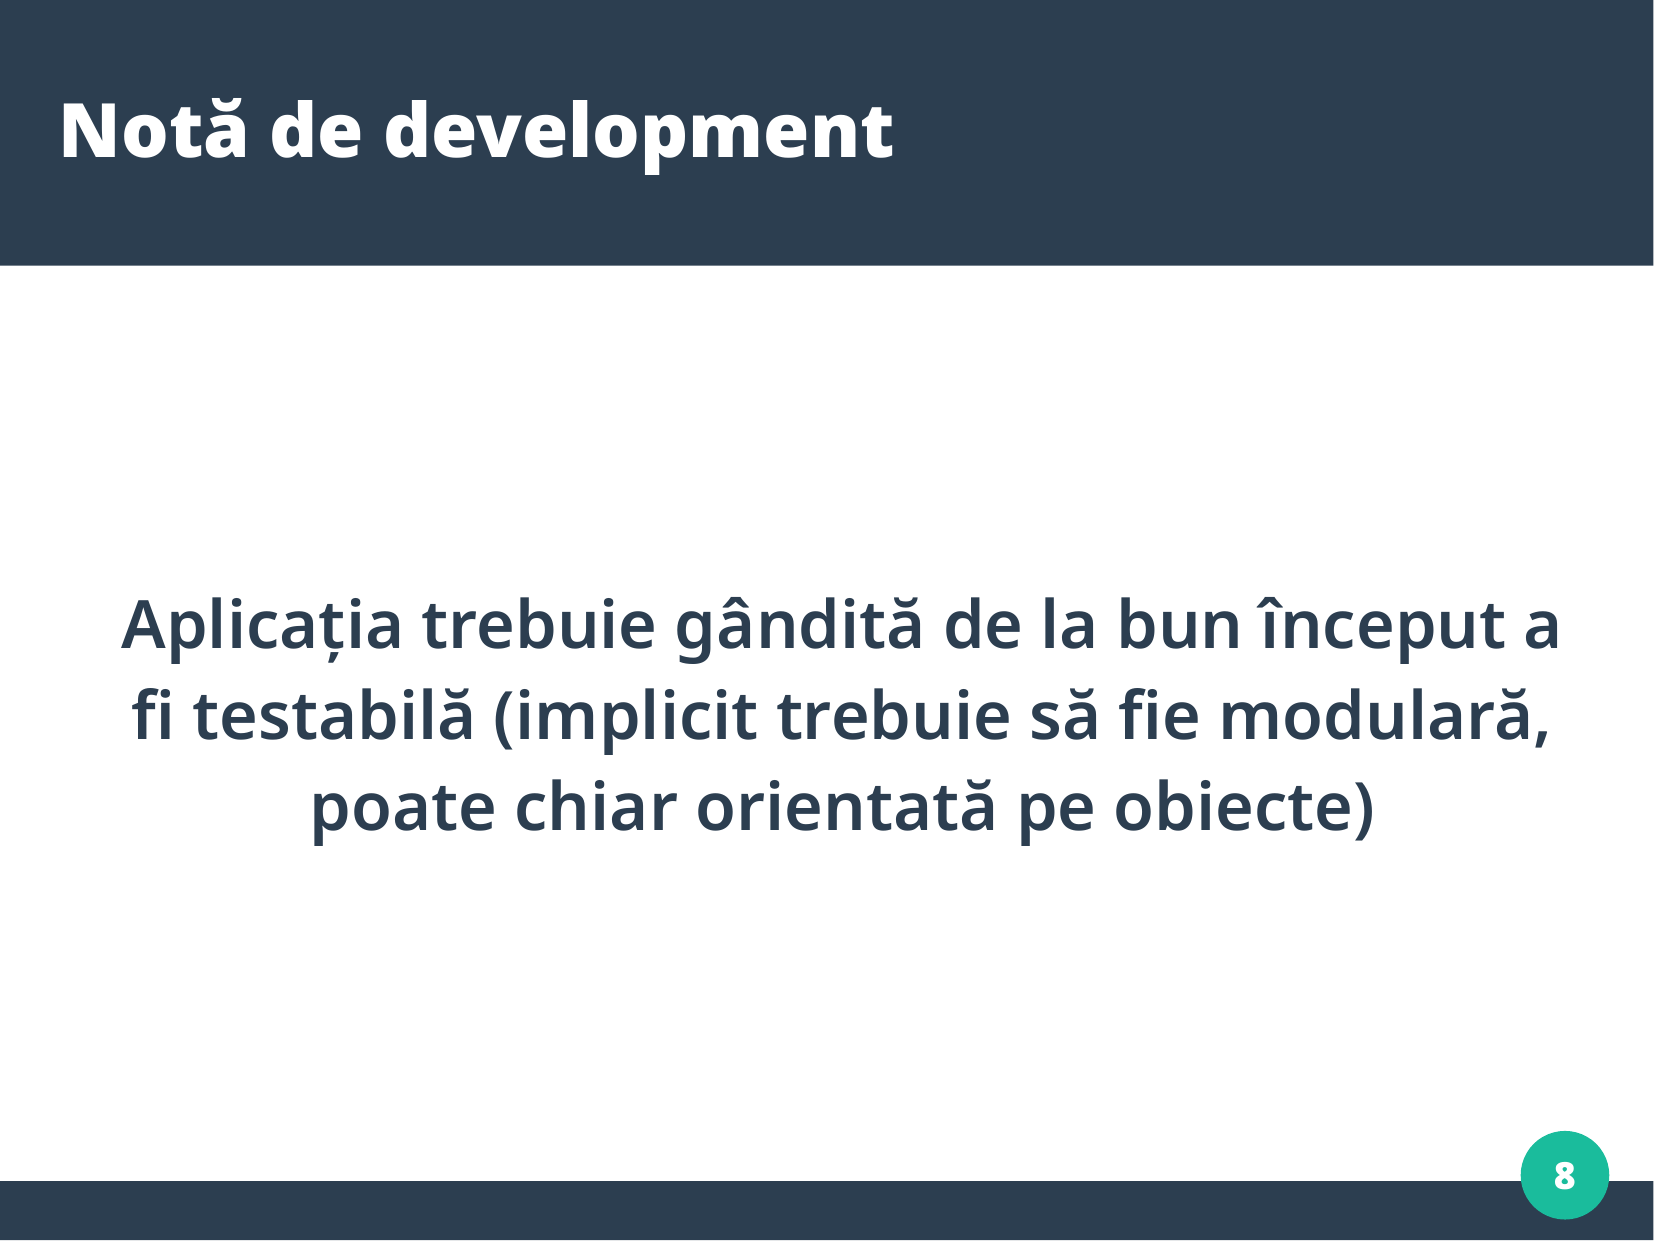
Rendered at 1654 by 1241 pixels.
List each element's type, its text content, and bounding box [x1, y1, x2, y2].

list Aplicația trebuie gândită de la bun început a fi testabilă (implicit trebuie să fie modulară, poate chiar orientată pe obiecte) [39, 300, 1576, 1127]
title Notă de development [59, 49, 1595, 207]
